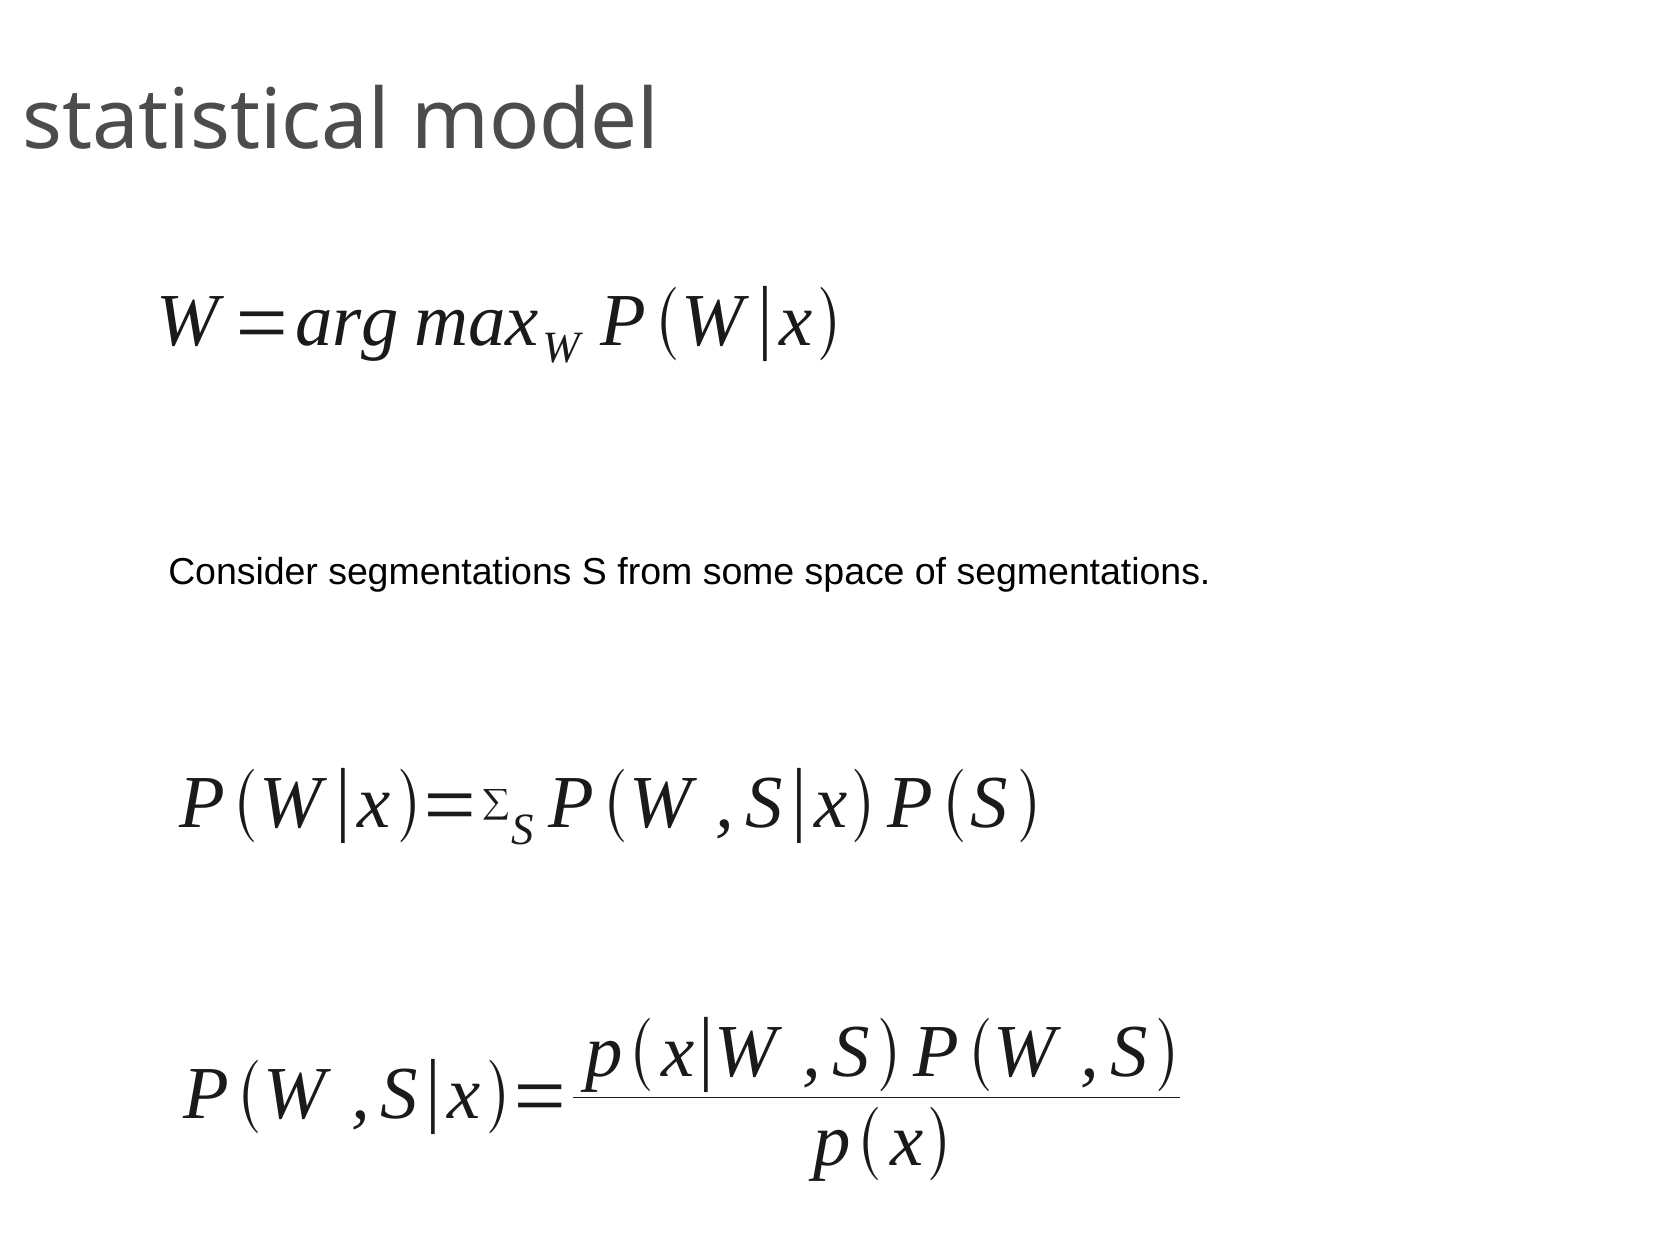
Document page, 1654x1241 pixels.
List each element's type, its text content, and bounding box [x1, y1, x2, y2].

chart [171, 1009, 1187, 1185]
title statistical model [22, 19, 1654, 213]
chart [167, 760, 1047, 855]
text_box Consider segmentations S from some space of segmentations. [153, 542, 1423, 600]
chart [150, 277, 847, 372]
